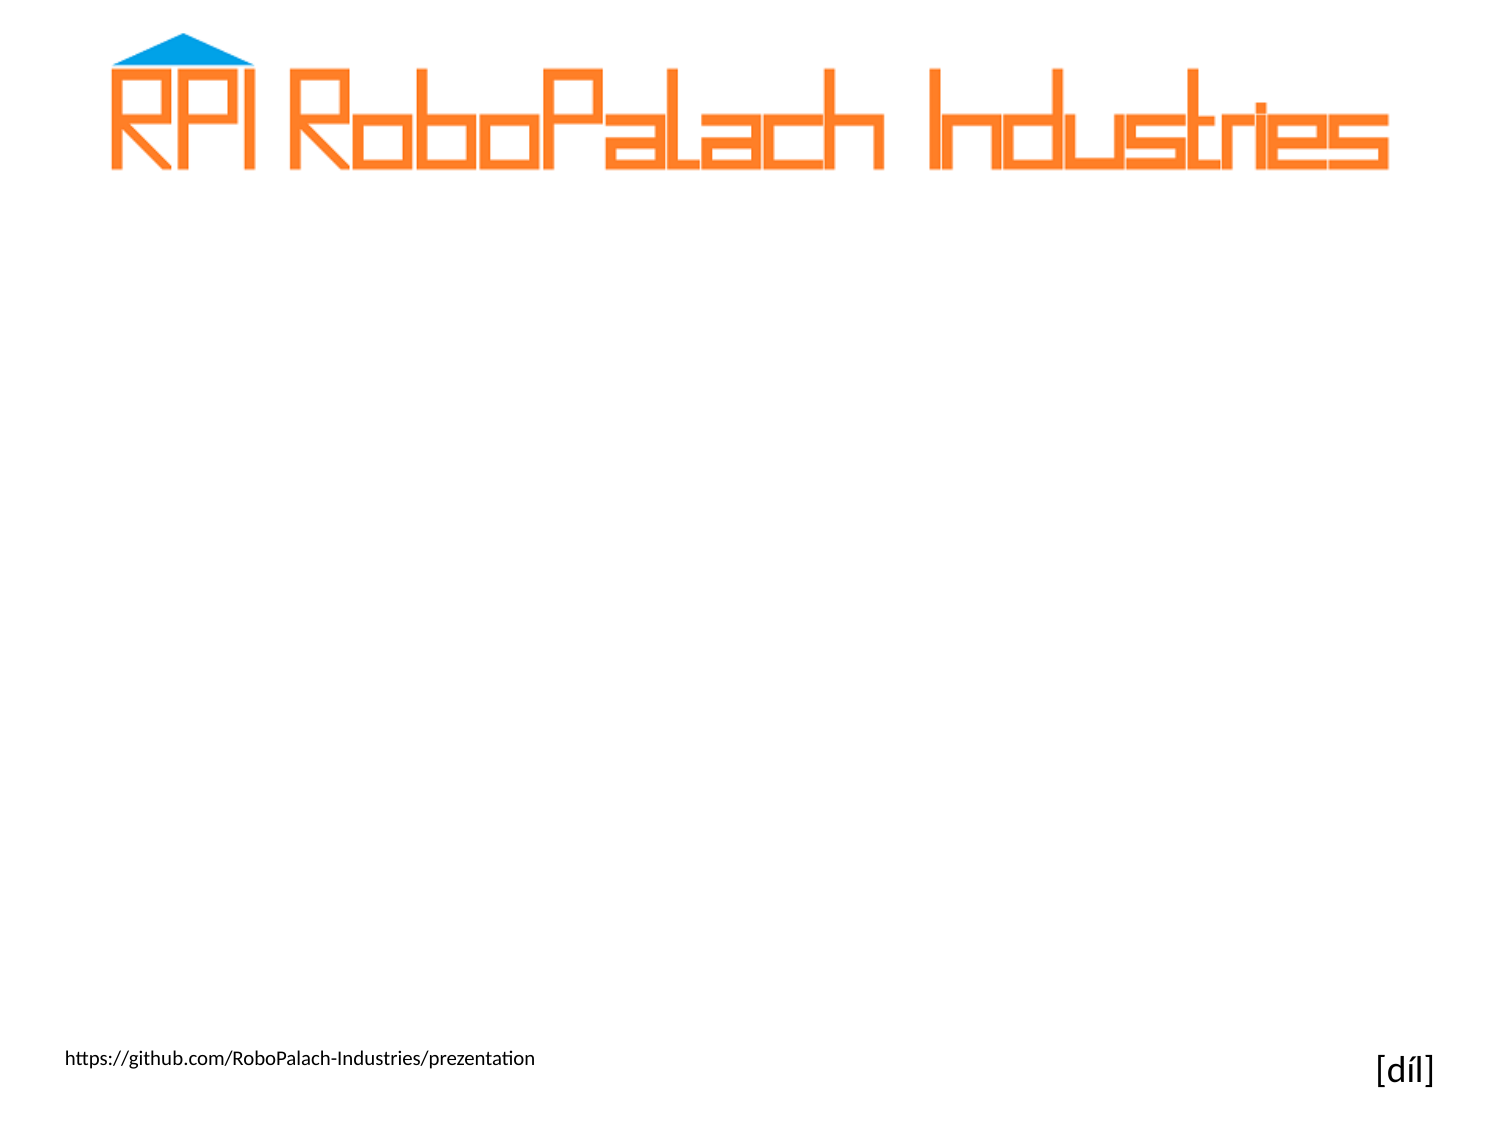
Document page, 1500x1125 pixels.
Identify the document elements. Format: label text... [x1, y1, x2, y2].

text_box [díl] [986, 1037, 1450, 1098]
text_box https://github.com/RoboPalach-Industries/prezentation [49, 1037, 1035, 1078]
picture [109, 0, 1391, 235]
